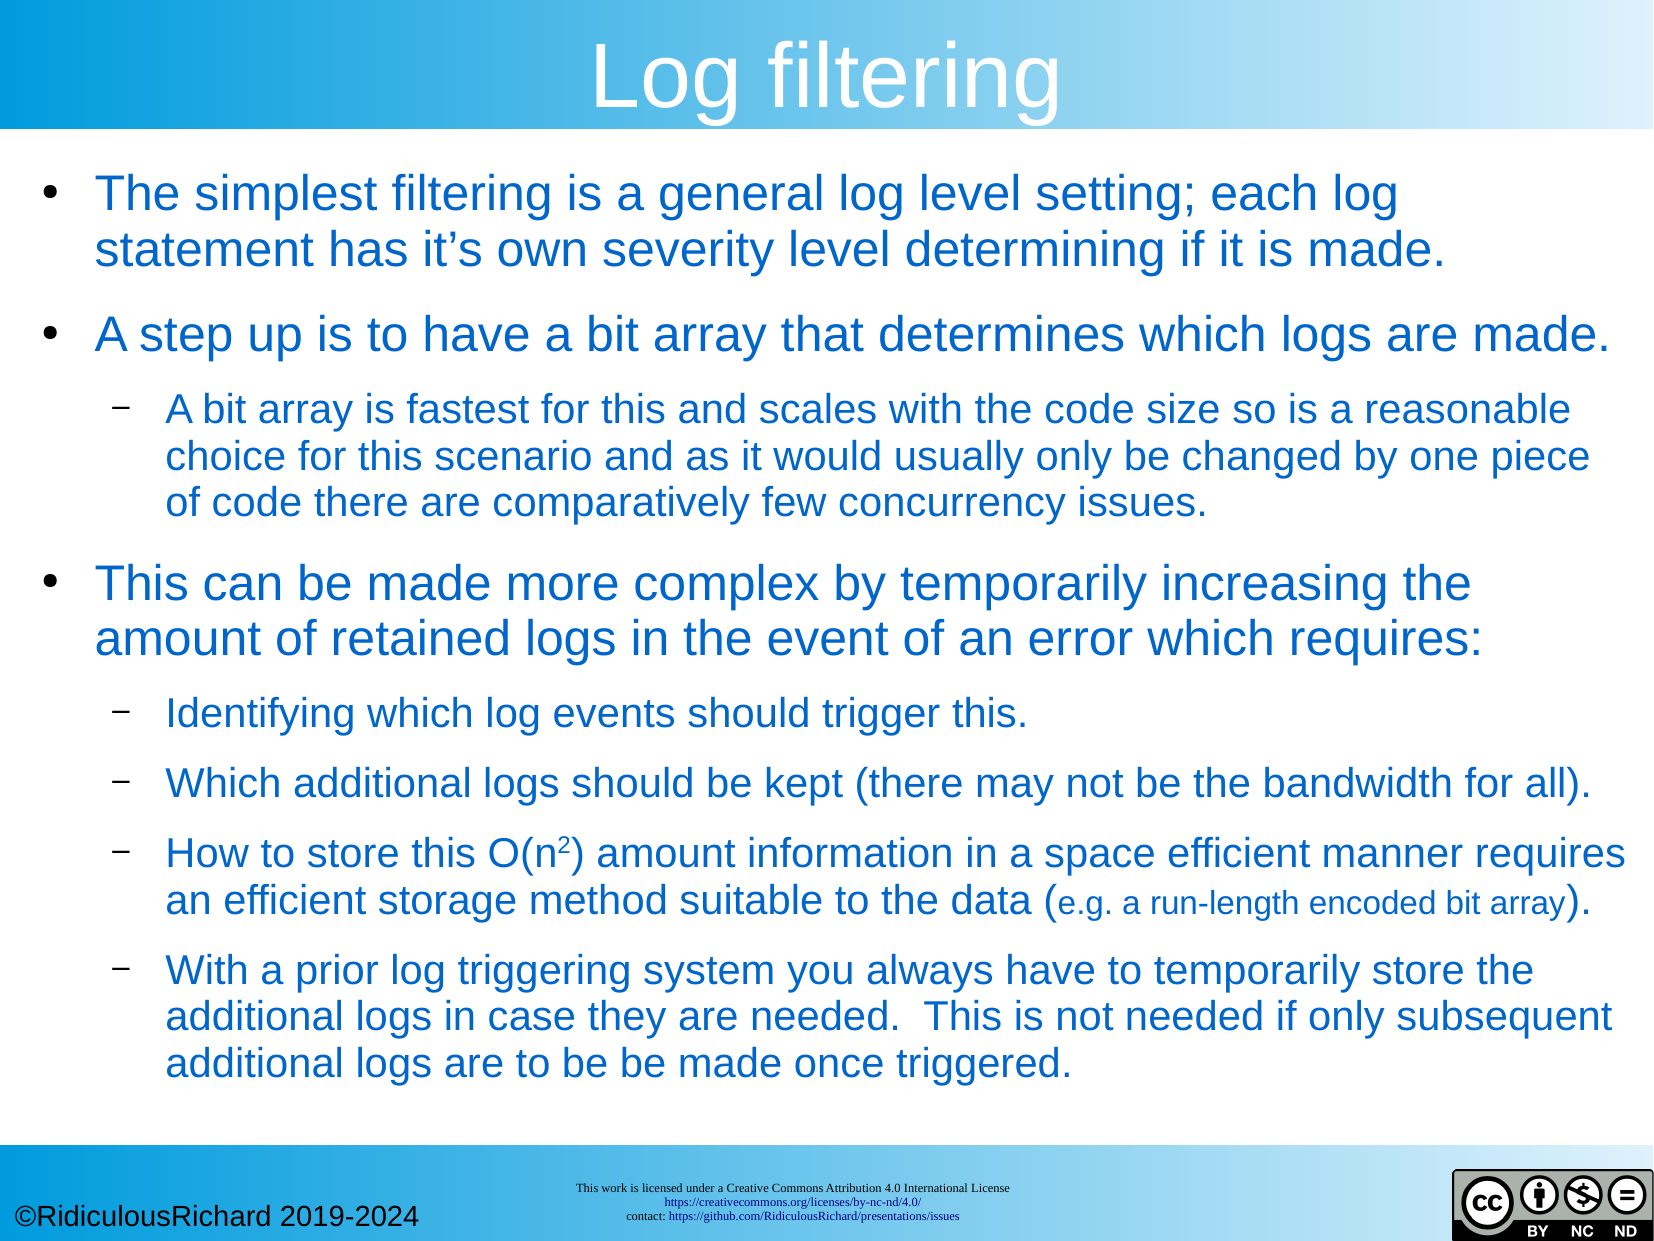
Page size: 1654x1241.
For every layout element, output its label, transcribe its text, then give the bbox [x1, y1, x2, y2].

list The simplest filtering is a general log level setting; each log statement has it’s own severity level determining if it is made. A step up is to have a bit array that determines which logs are made. A bit array is fastest for this and scales with the code size so is a reasonable choice for this scenario and as it would usually only be changed by one piece of code there are comparatively few concurrency issues. This can be made more complex by temporarily increasing the amount of retained logs in the event of an error which requires: Identifying which log events should trigger this. Which additional logs should be kept (there may not be the bandwidth for all). How to store this O(n2) amount information in a space efficient manner requires an efficient storage method suitable to the data (e.g. a run-length encoded bit array). With a prior log triggering system you always have to temporarily store the additional logs in case they are needed. This is not needed if only subsequent additional logs are to be be made once triggered. [23, 165, 1630, 1123]
picture [138, 1146, 142, 1241]
title Log filtering [82, 23, 1571, 129]
picture [1452, 1169, 1654, 1241]
